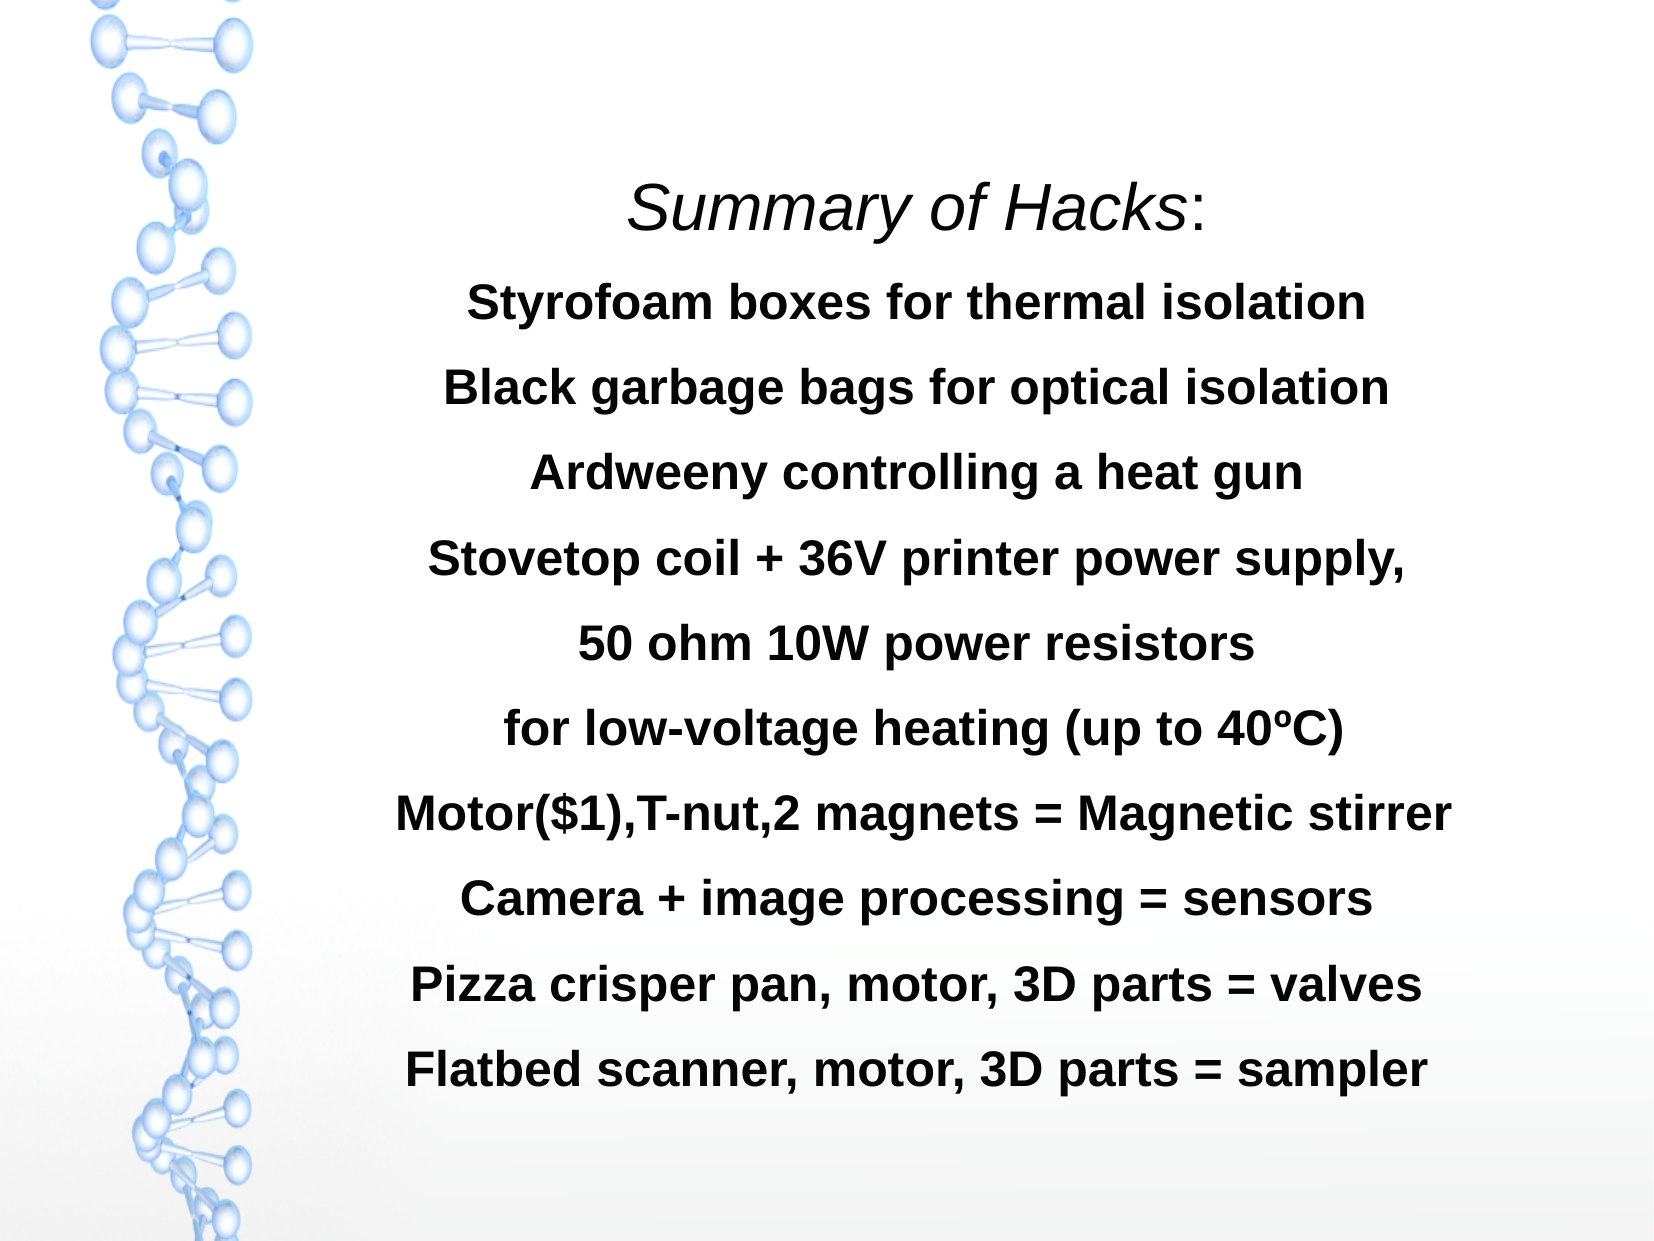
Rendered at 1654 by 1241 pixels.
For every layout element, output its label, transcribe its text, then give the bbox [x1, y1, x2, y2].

picture [0, 0, 1654, 1241]
subtitle Summary of Hacks: Styrofoam boxes for thermal isolation Black garbage bags for optical isolation Ardweeny controlling a heat gun Stovetop coil + 36V printer power supply, 50 ohm 10W power resistors for low-voltage heating (up to 40ºC) Motor($1),T-nut,2 magnets = Magnetic stirrer Camera + image processing = sensors Pizza crisper pan, motor, 3D parts = valves Flatbed scanner, motor, 3D parts = sampler [240, 28, 1595, 1241]
